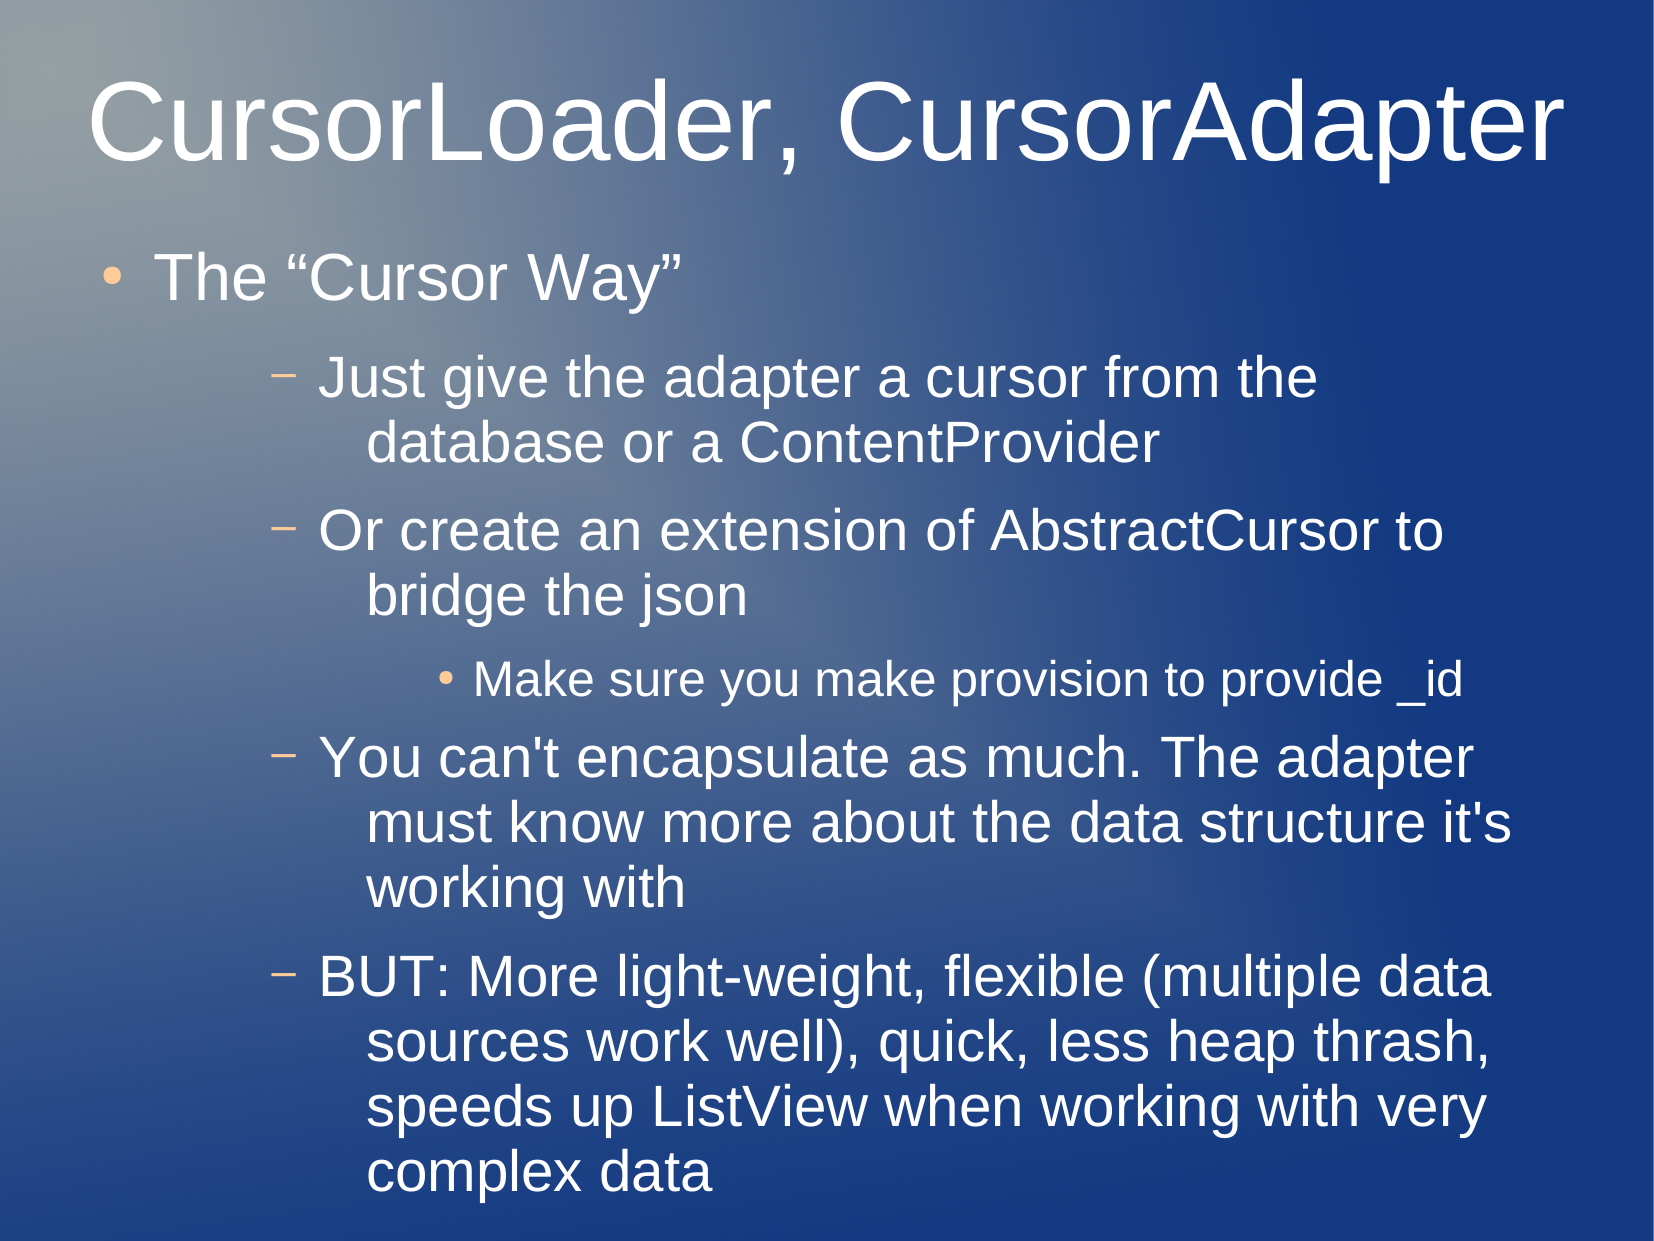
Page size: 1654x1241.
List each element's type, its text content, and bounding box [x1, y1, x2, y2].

picture [0, 0, 1654, 1241]
title CursorLoader, CursorAdapter [82, 17, 1571, 226]
list The “Cursor Way” Just give the adapter a cursor from the database or a ContentProvider Or create an extension of AbstractCursor to bridge the json Make sure you make provision to provide _id You can't encapsulate as much. The adapter must know more about the data structure it's working with BUT: More light-weight, flexible (multiple data sources work well), quick, less heap thrash, speeds up ListView when working with very complex data [82, 240, 1571, 1208]
